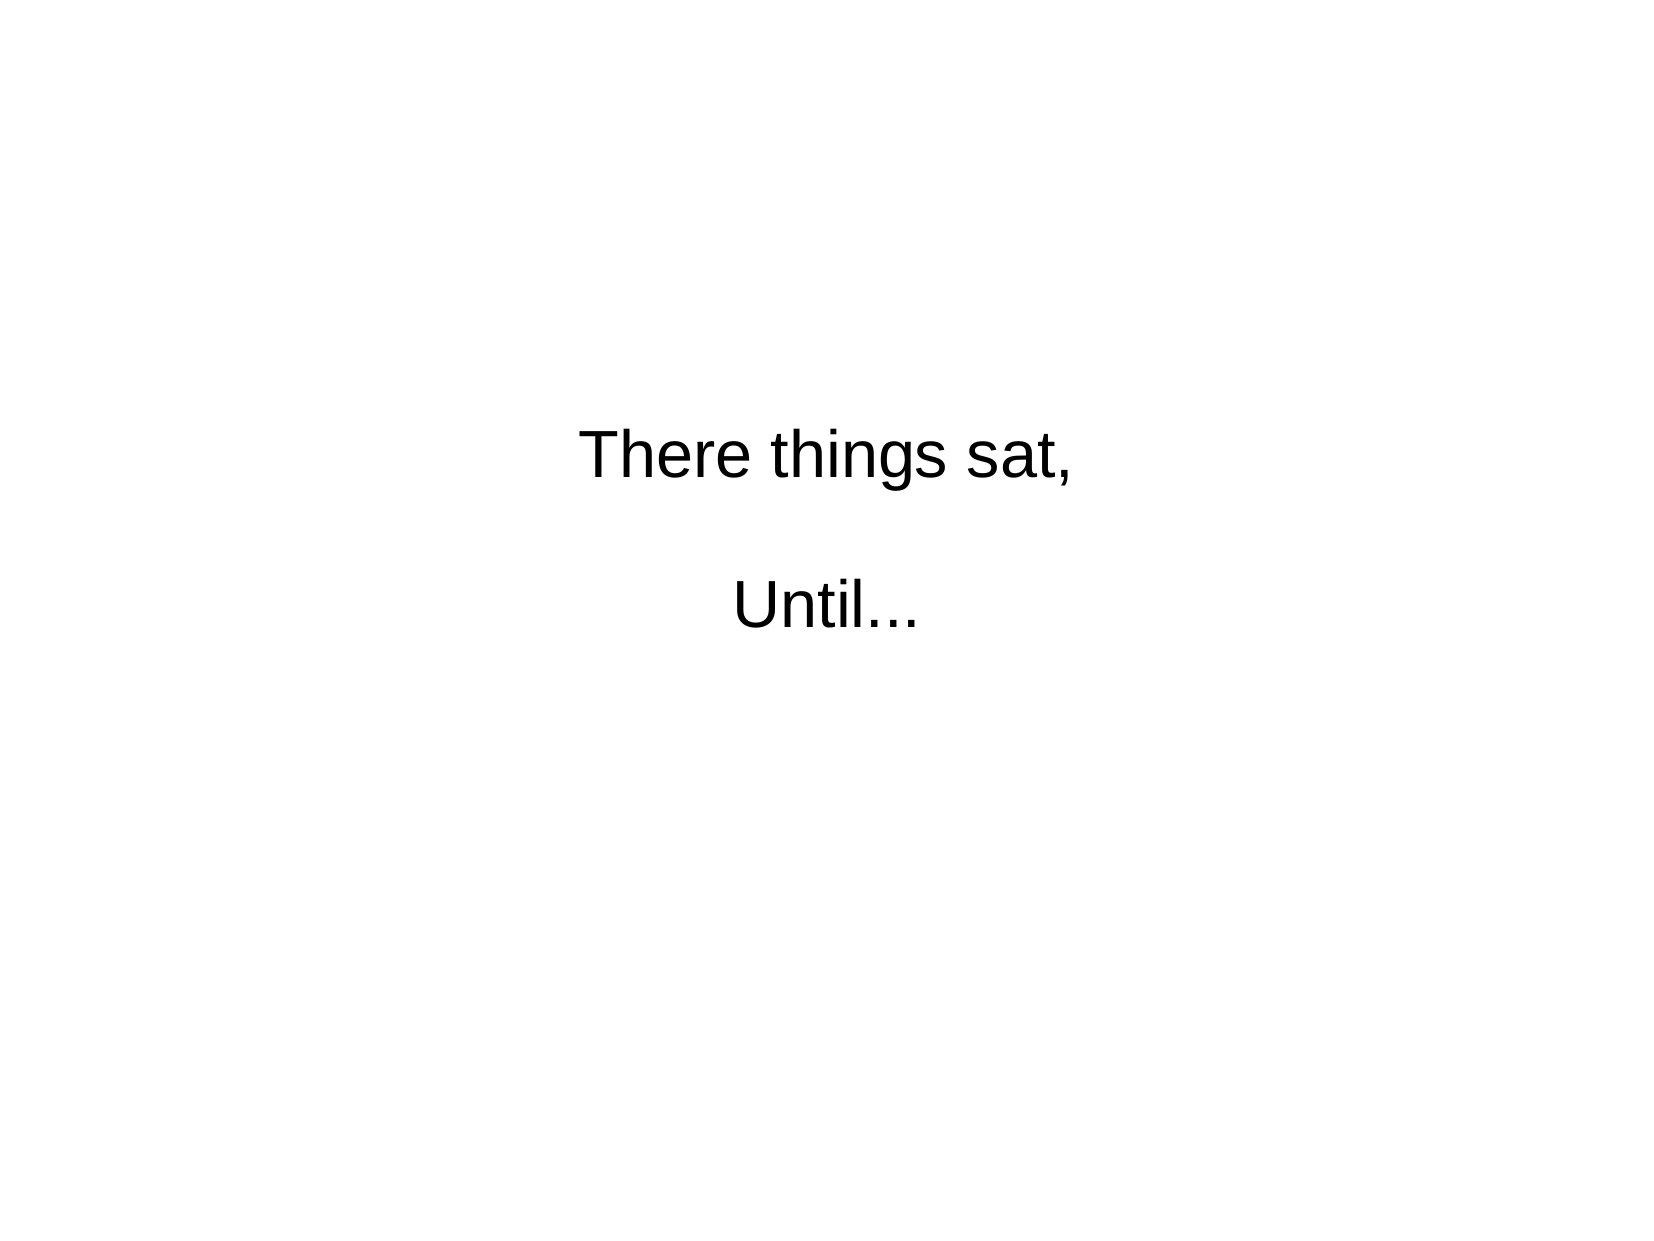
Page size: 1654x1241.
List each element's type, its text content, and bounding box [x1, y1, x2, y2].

subtitle There things sat, Until... [82, 49, 1571, 1010]
